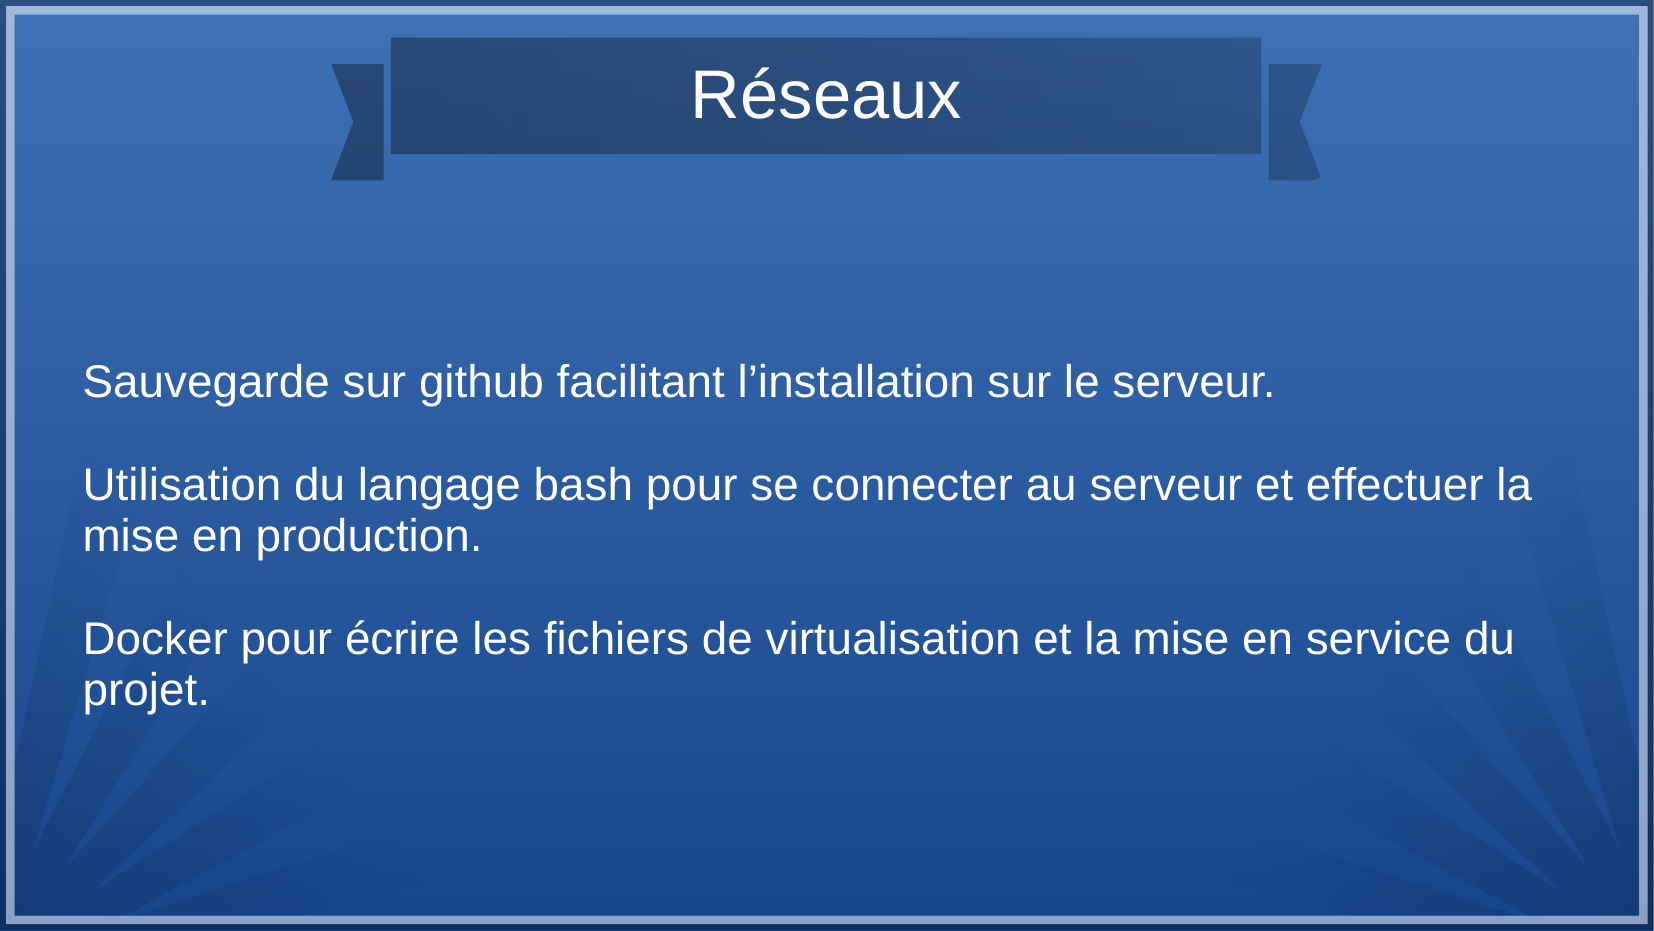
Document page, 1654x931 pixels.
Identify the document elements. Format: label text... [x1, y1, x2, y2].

title Réseaux [389, 35, 1264, 154]
text_box Sauvegarde sur github facilitant l’installation sur le serveur. Utilisation du langage bash pour se connecter au serveur et effectuer la mise en production. Docker pour écrire les fichiers de virtualisation et la mise en service du projet. [82, 224, 1571, 848]
